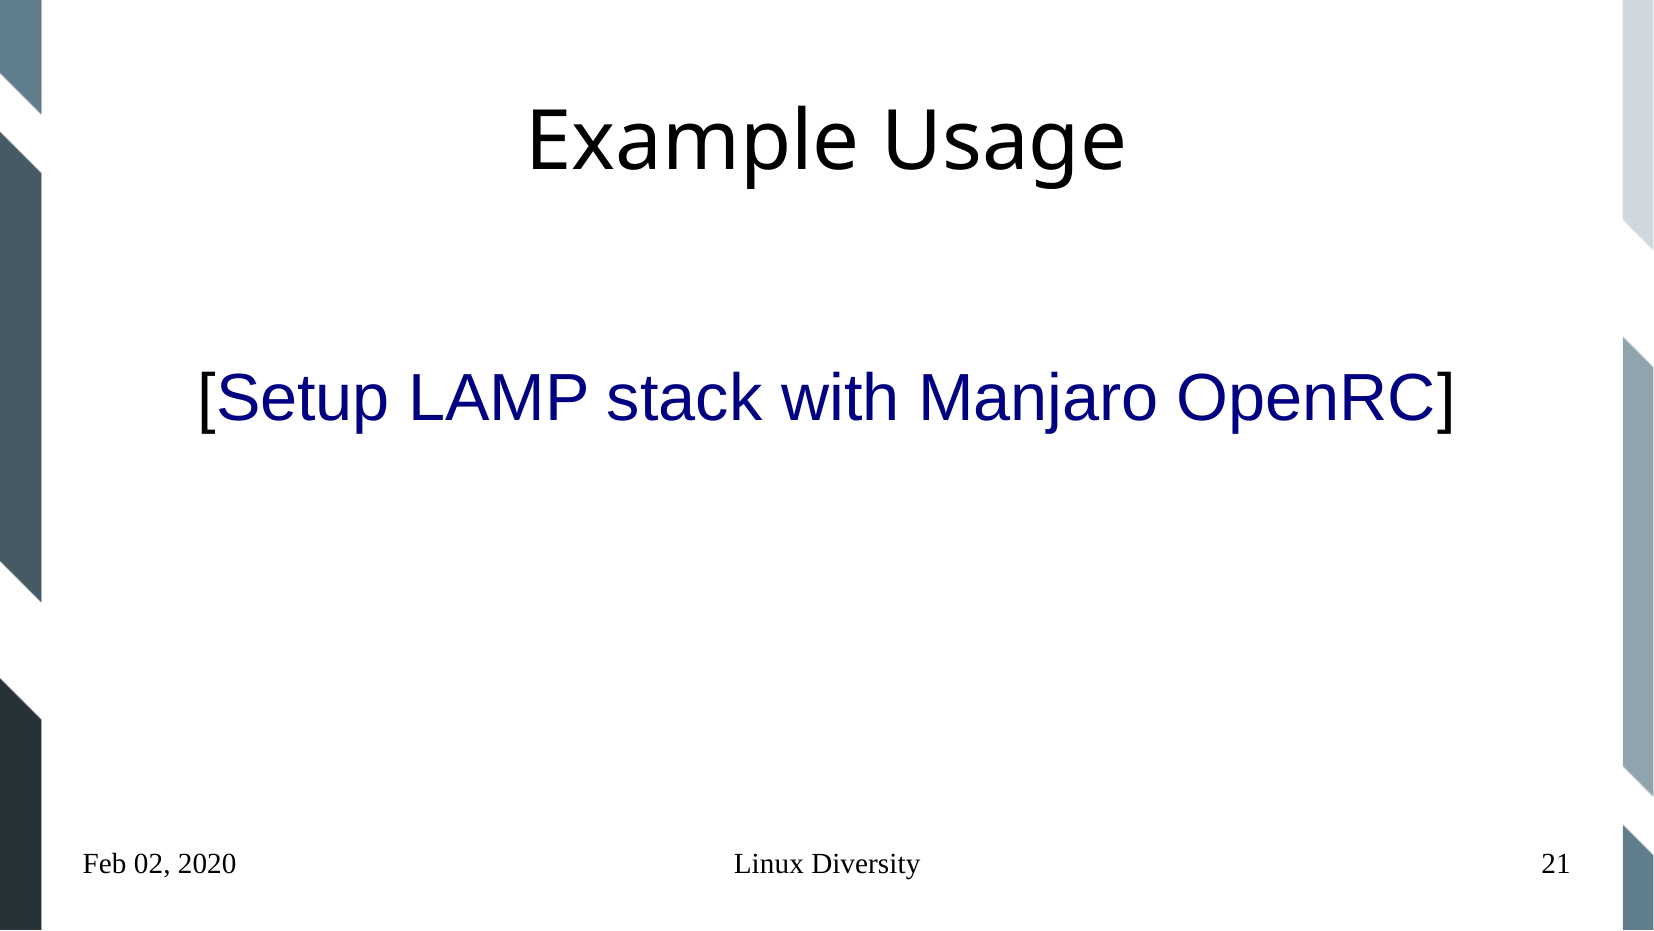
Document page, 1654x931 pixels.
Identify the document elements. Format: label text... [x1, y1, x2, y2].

subtitle [Setup LAMP stack with Manjaro OpenRC] [82, 37, 1571, 757]
picture [0, 0, 1654, 930]
